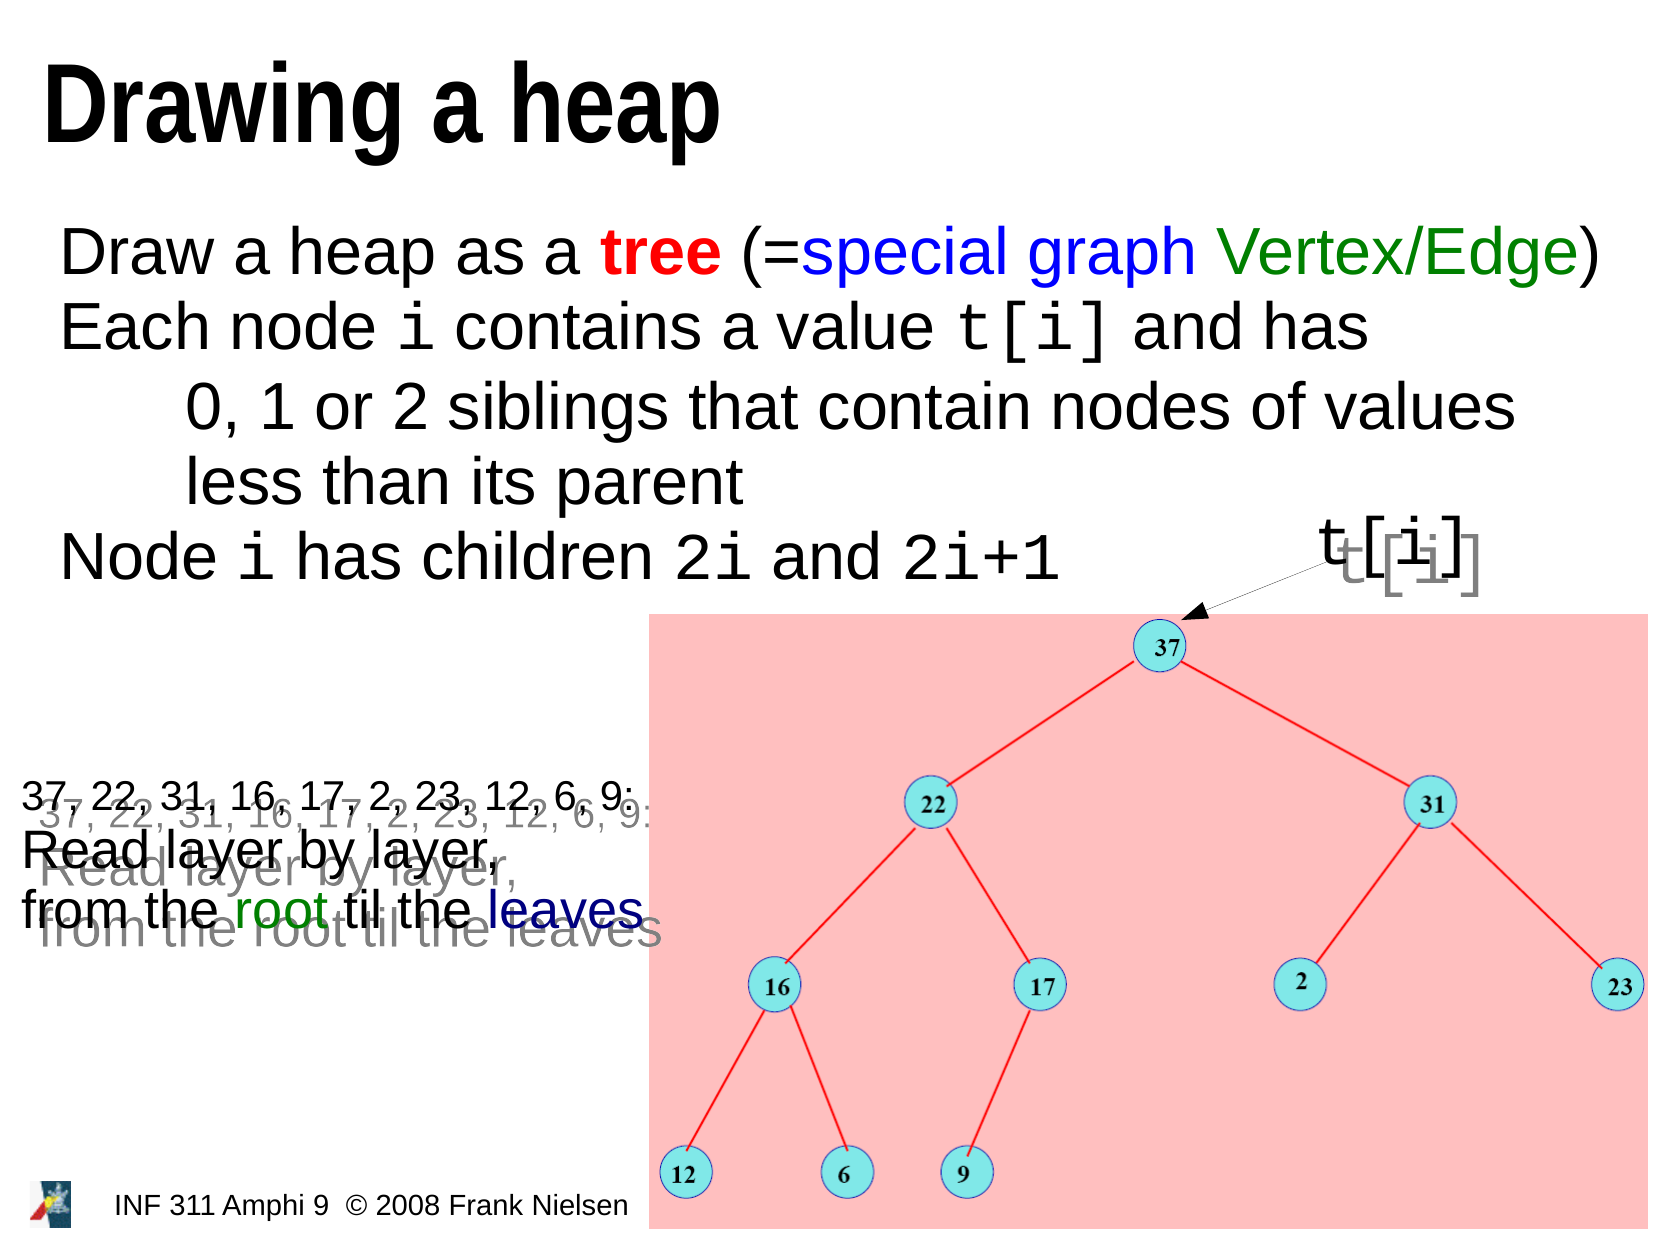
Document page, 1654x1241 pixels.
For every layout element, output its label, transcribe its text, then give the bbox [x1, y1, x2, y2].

picture [649, 614, 1648, 1229]
text_box t[i] [1299, 501, 1513, 593]
text_box Drawing a heap [27, 29, 739, 174]
picture [29, 1181, 71, 1228]
text_box Draw a heap as a tree (=special graph Vertex/Edge) Each node i contains a value t[i] and has 0, 1 or 2 siblings that contain nodes of values less than its parent Node i has children 2i and 2i+1 [25, 206, 1641, 607]
text_box 37, 22, 31, 16, 17, 2, 23, 12, 6, 9: Read layer by layer, from the root til the leaves [6, 765, 672, 948]
